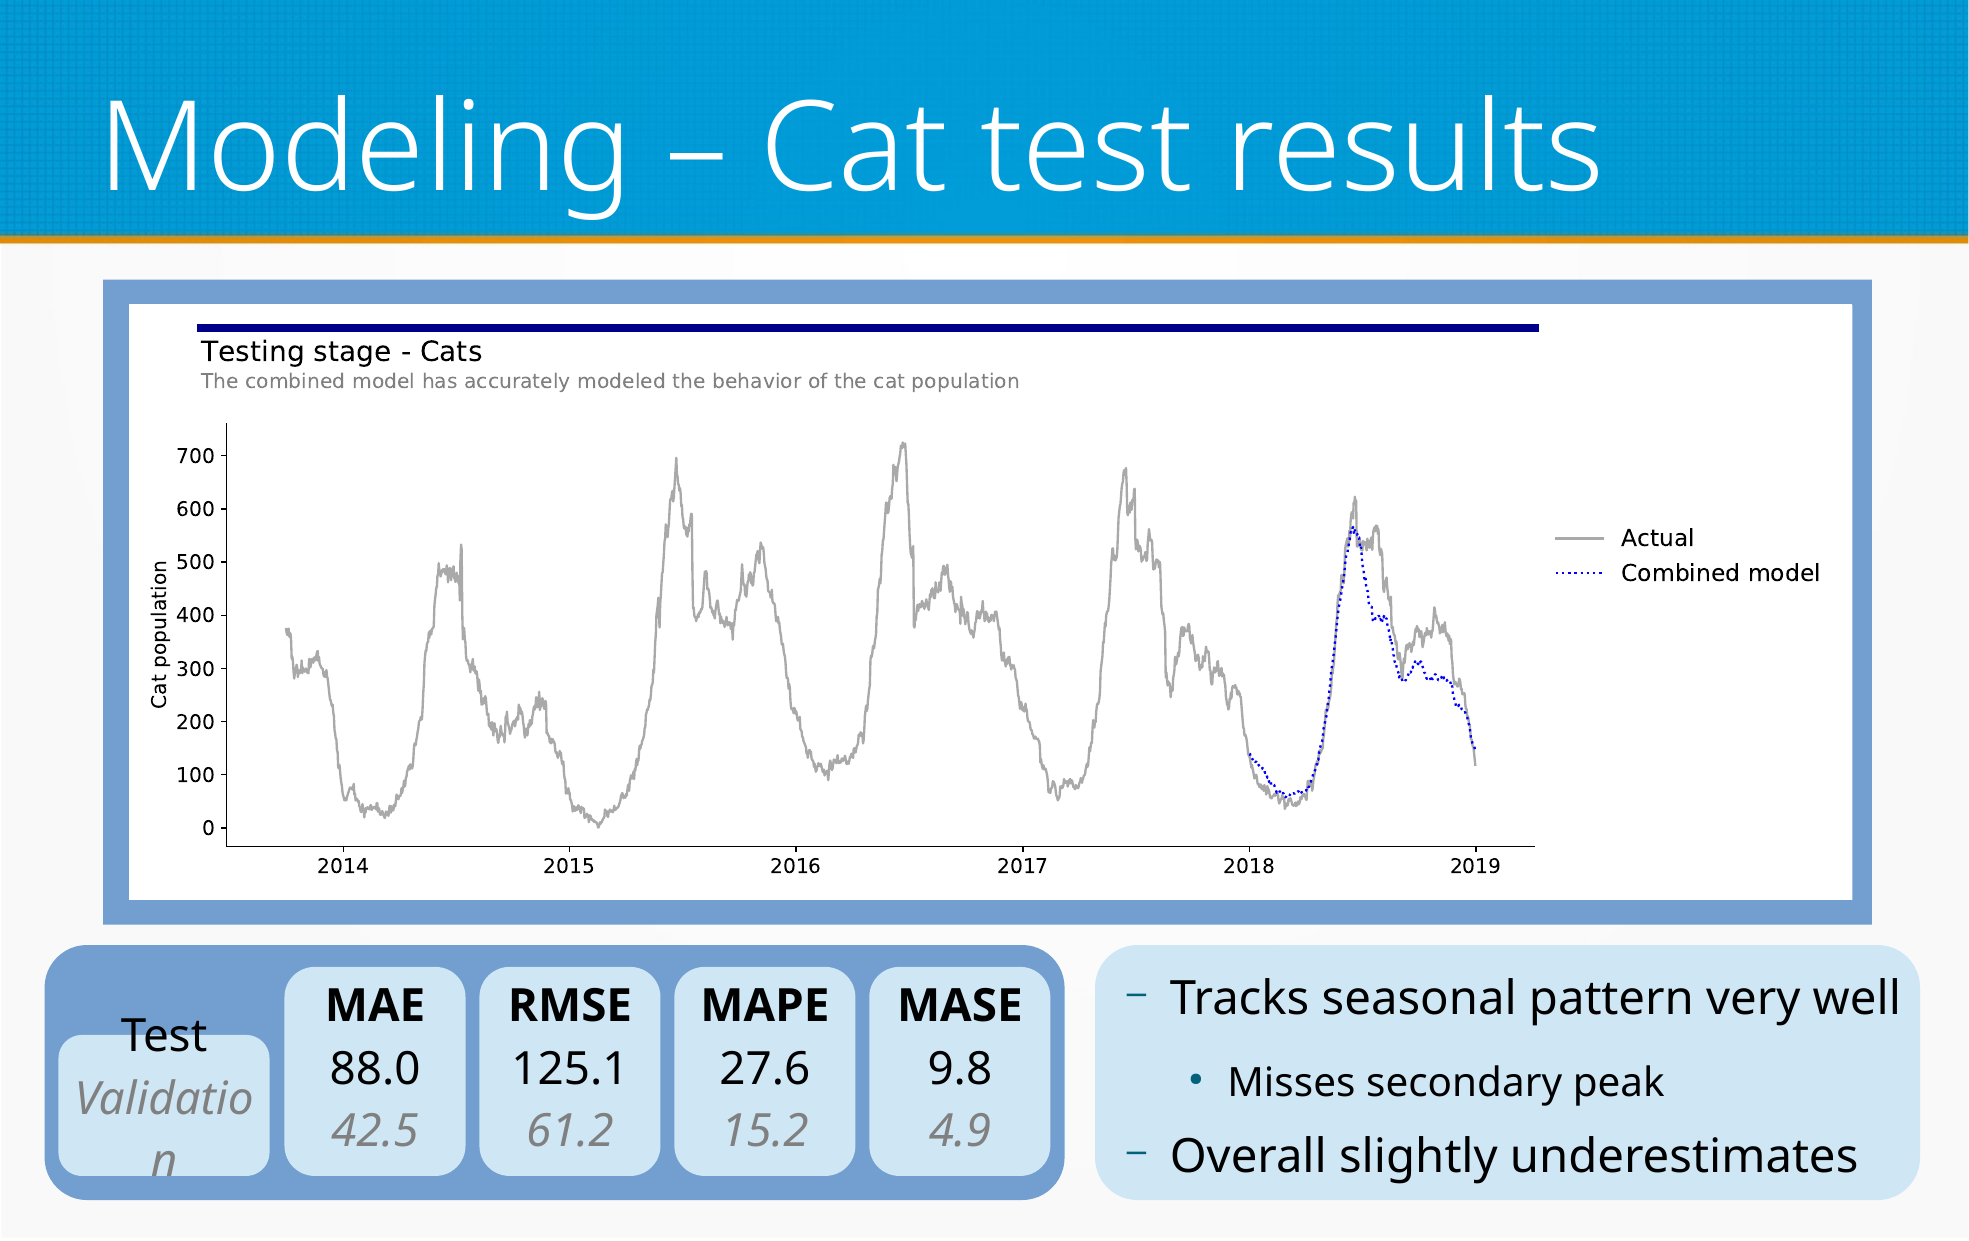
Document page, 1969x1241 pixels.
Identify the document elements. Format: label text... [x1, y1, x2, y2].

text_box RMSE 125.1 61.2 [479, 974, 661, 1159]
text_box [1117, 1195, 1898, 1201]
text_box MASE 9.8 4.9 [869, 974, 1051, 1159]
text_box [1909, 959, 1921, 1187]
text_box [103, 279, 1872, 925]
text_box Test Validation [58, 1005, 270, 1188]
text_box MAE 88.0 42.5 [284, 974, 466, 1159]
text_box [44, 945, 1052, 1201]
text_box MAPE 27.6 15.2 [674, 974, 856, 1159]
list Tracks seasonal pattern very well Misses secondary peak Overall slightly underestimates [1052, 864, 1909, 1195]
title Modeling – Cat test results [98, 19, 1870, 227]
picture [0, 233, 1969, 1241]
